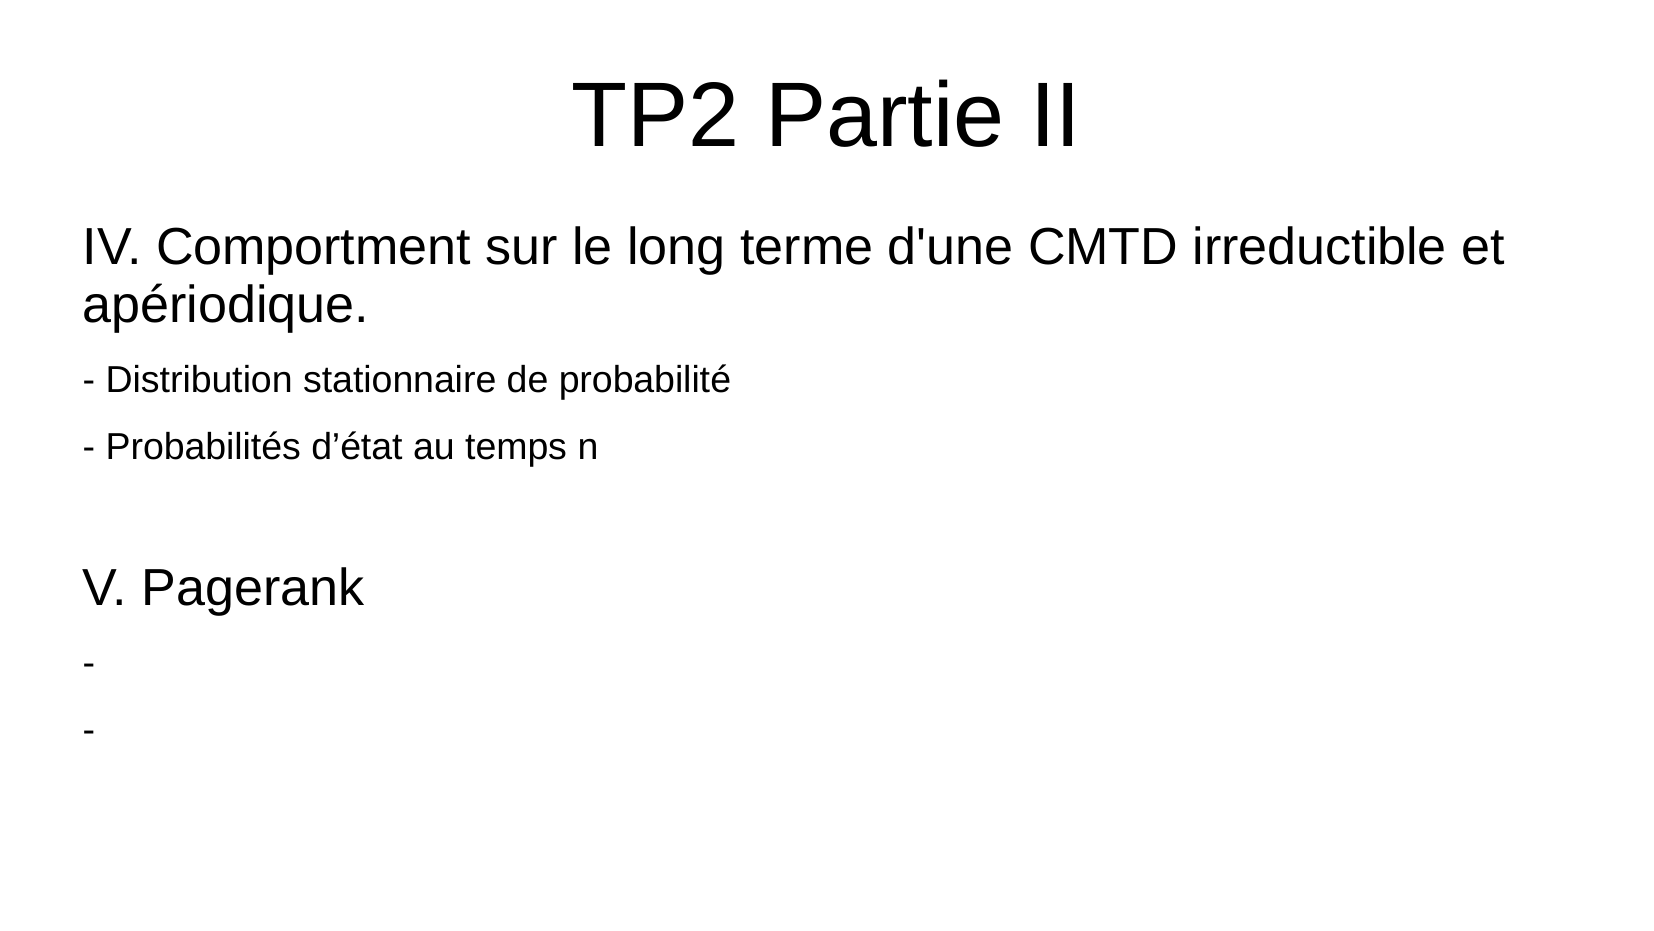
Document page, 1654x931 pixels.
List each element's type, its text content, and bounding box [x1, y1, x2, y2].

subtitle IV. Comportment sur le long terme d'une CMTD irreductible et apériodique. - Distribution stationnaire de probabilité - Probabilités d’état au temps n V. Pagerank - - [82, 217, 1571, 834]
title TP2 Partie II [82, 37, 1571, 193]
